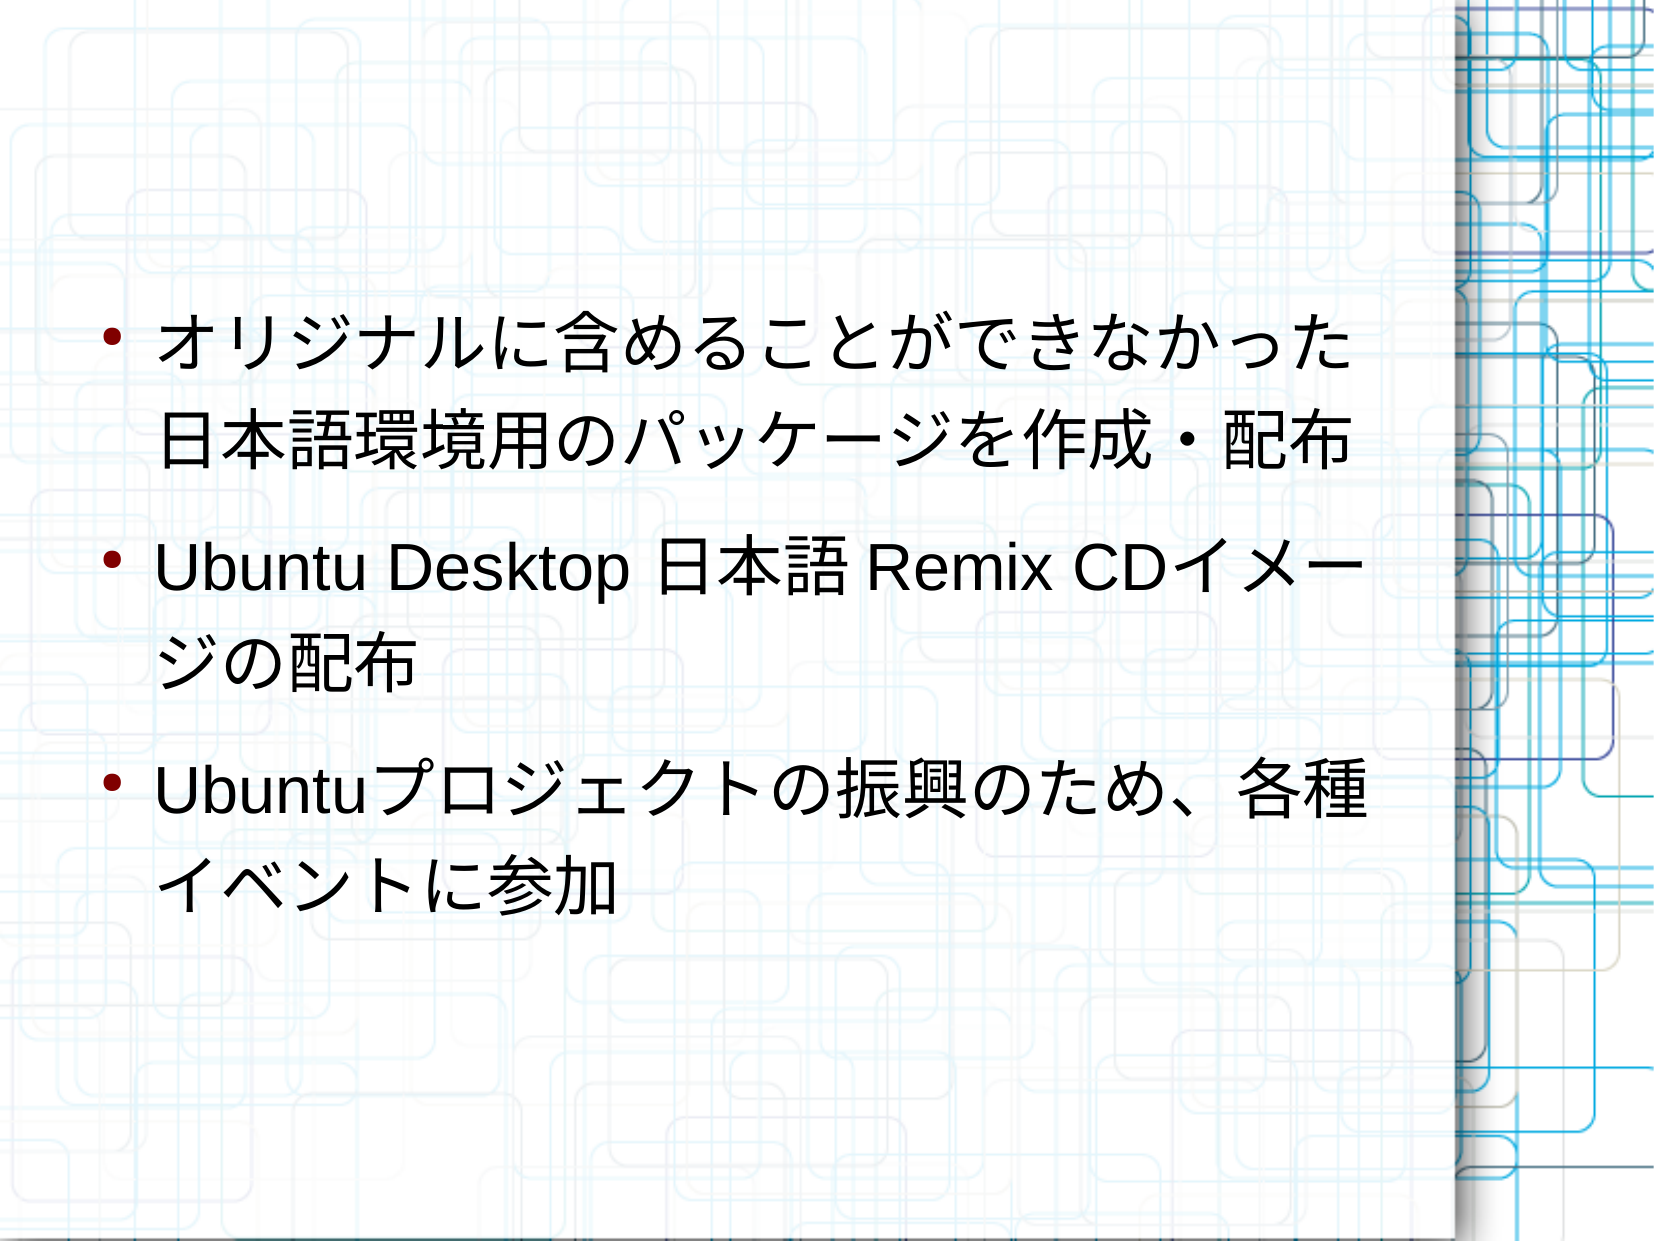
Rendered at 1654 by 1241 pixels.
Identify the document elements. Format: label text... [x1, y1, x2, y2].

list オリジナルに含めることができなかった日本語環境用のパッケージを作成・配布 Ubuntu Desktop 日本語 Remix CDイメージの配布 Ubuntuプロジェクトの振興のため、各種イベントに参加 [82, 290, 1418, 1010]
picture [0, 0, 1654, 1241]
